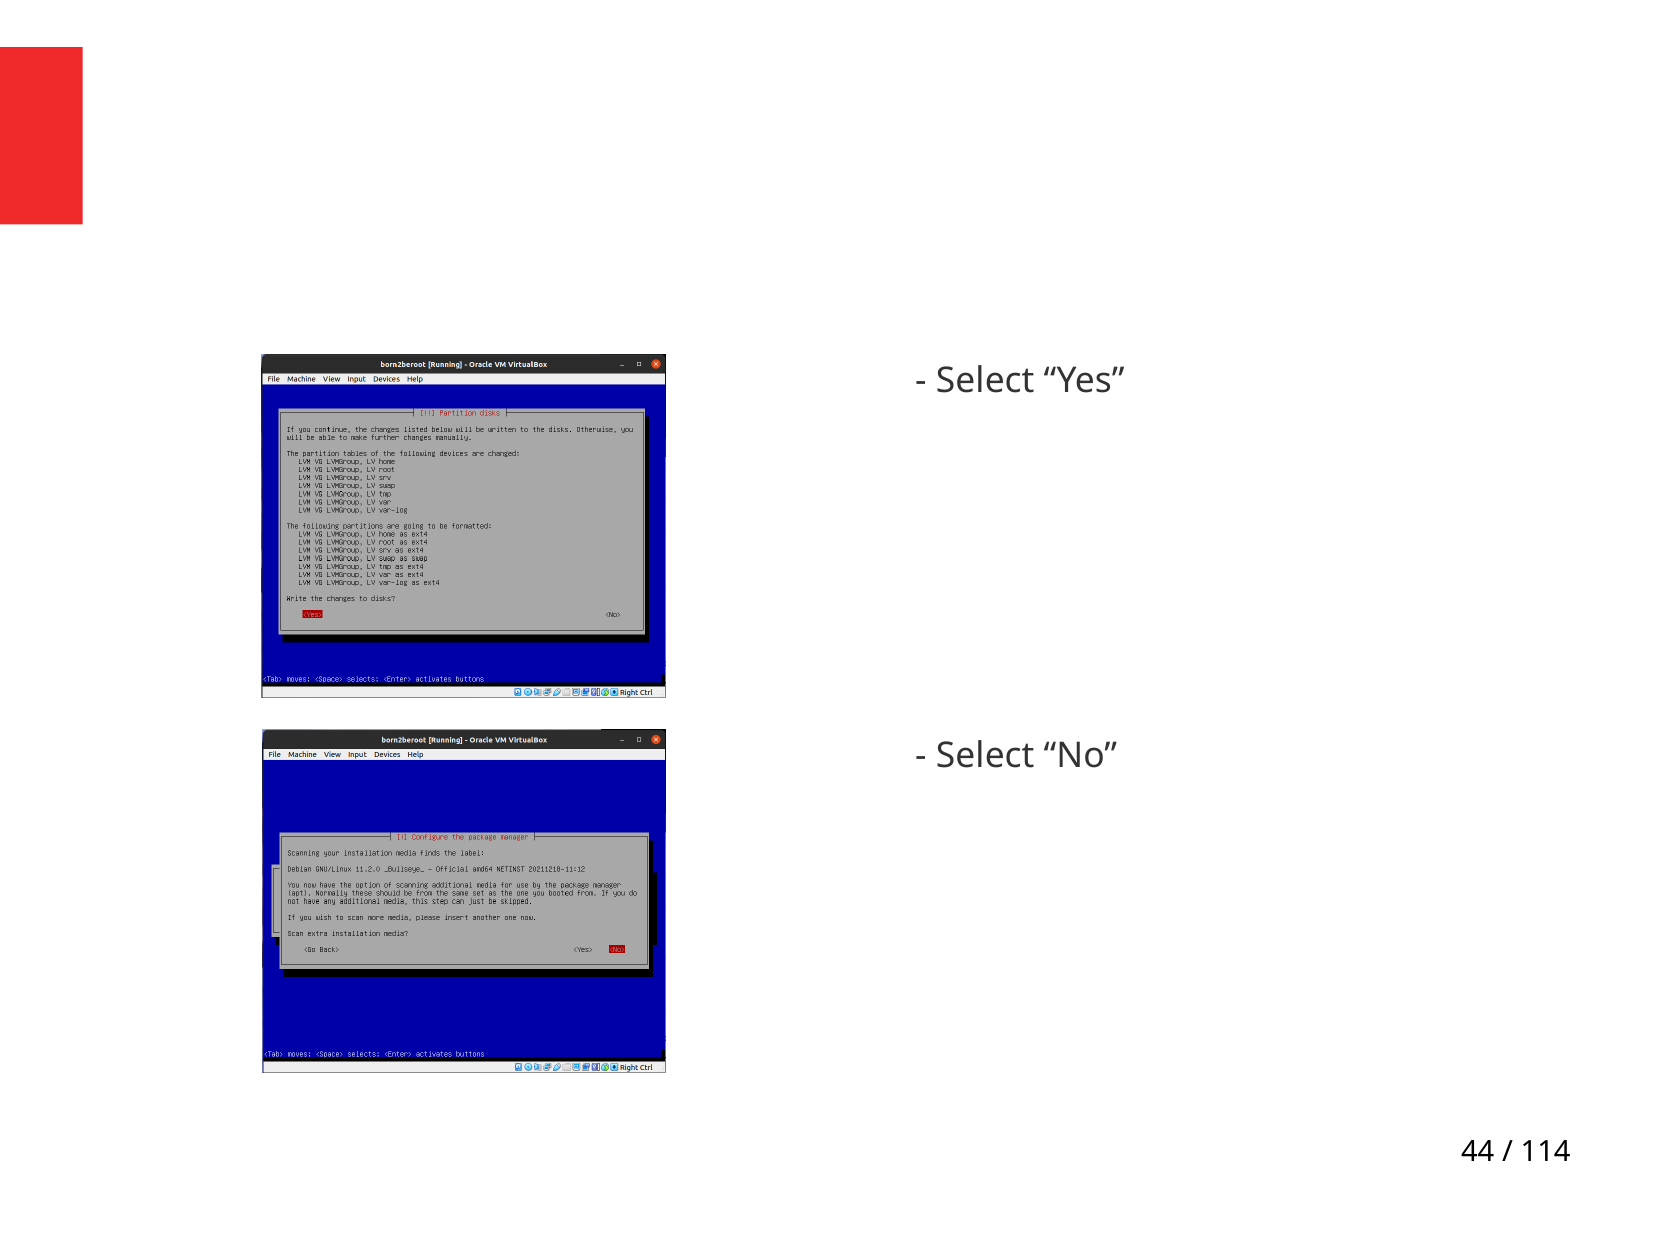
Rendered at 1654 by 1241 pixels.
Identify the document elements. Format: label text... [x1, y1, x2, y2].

picture [261, 354, 666, 698]
list - Select “No” [844, 730, 1536, 1074]
list - Select “Yes” [844, 354, 1536, 698]
picture [262, 729, 666, 1074]
